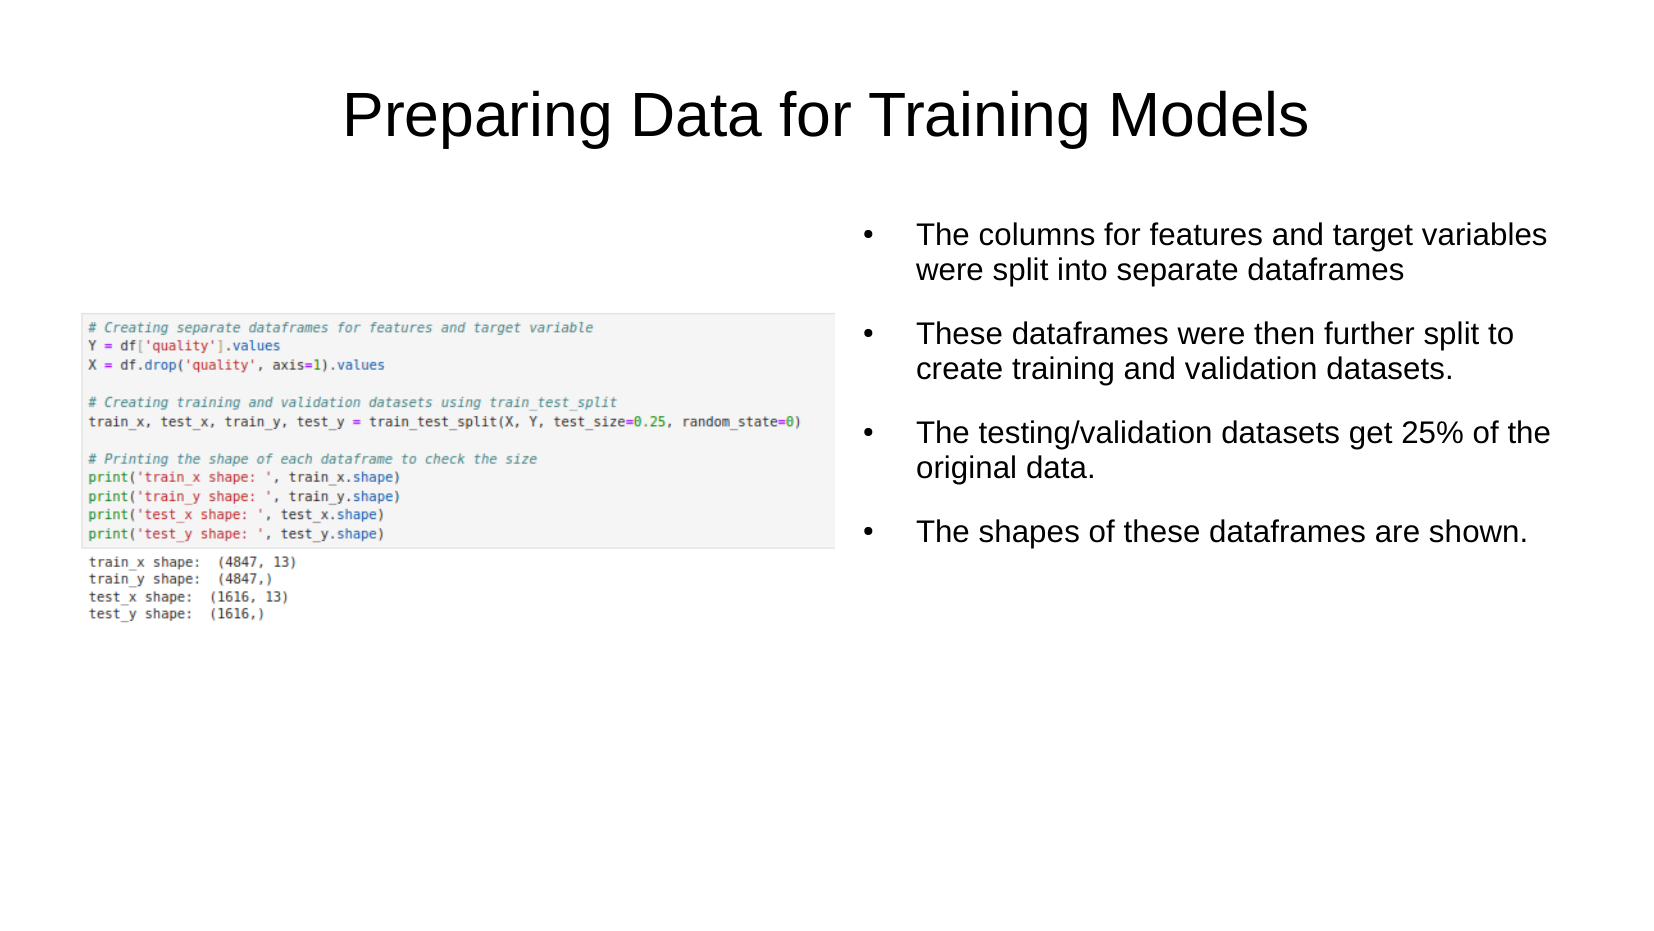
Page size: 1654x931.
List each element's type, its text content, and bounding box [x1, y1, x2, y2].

picture [75, 299, 835, 643]
list The columns for features and target variables were split into separate dataframes These dataframes were then further split to create training and validation datasets. The testing/validation datasets get 25% of the original data. The shapes of these dataframes are shown. [845, 217, 1572, 758]
title Preparing Data for Training Models [82, 37, 1571, 193]
